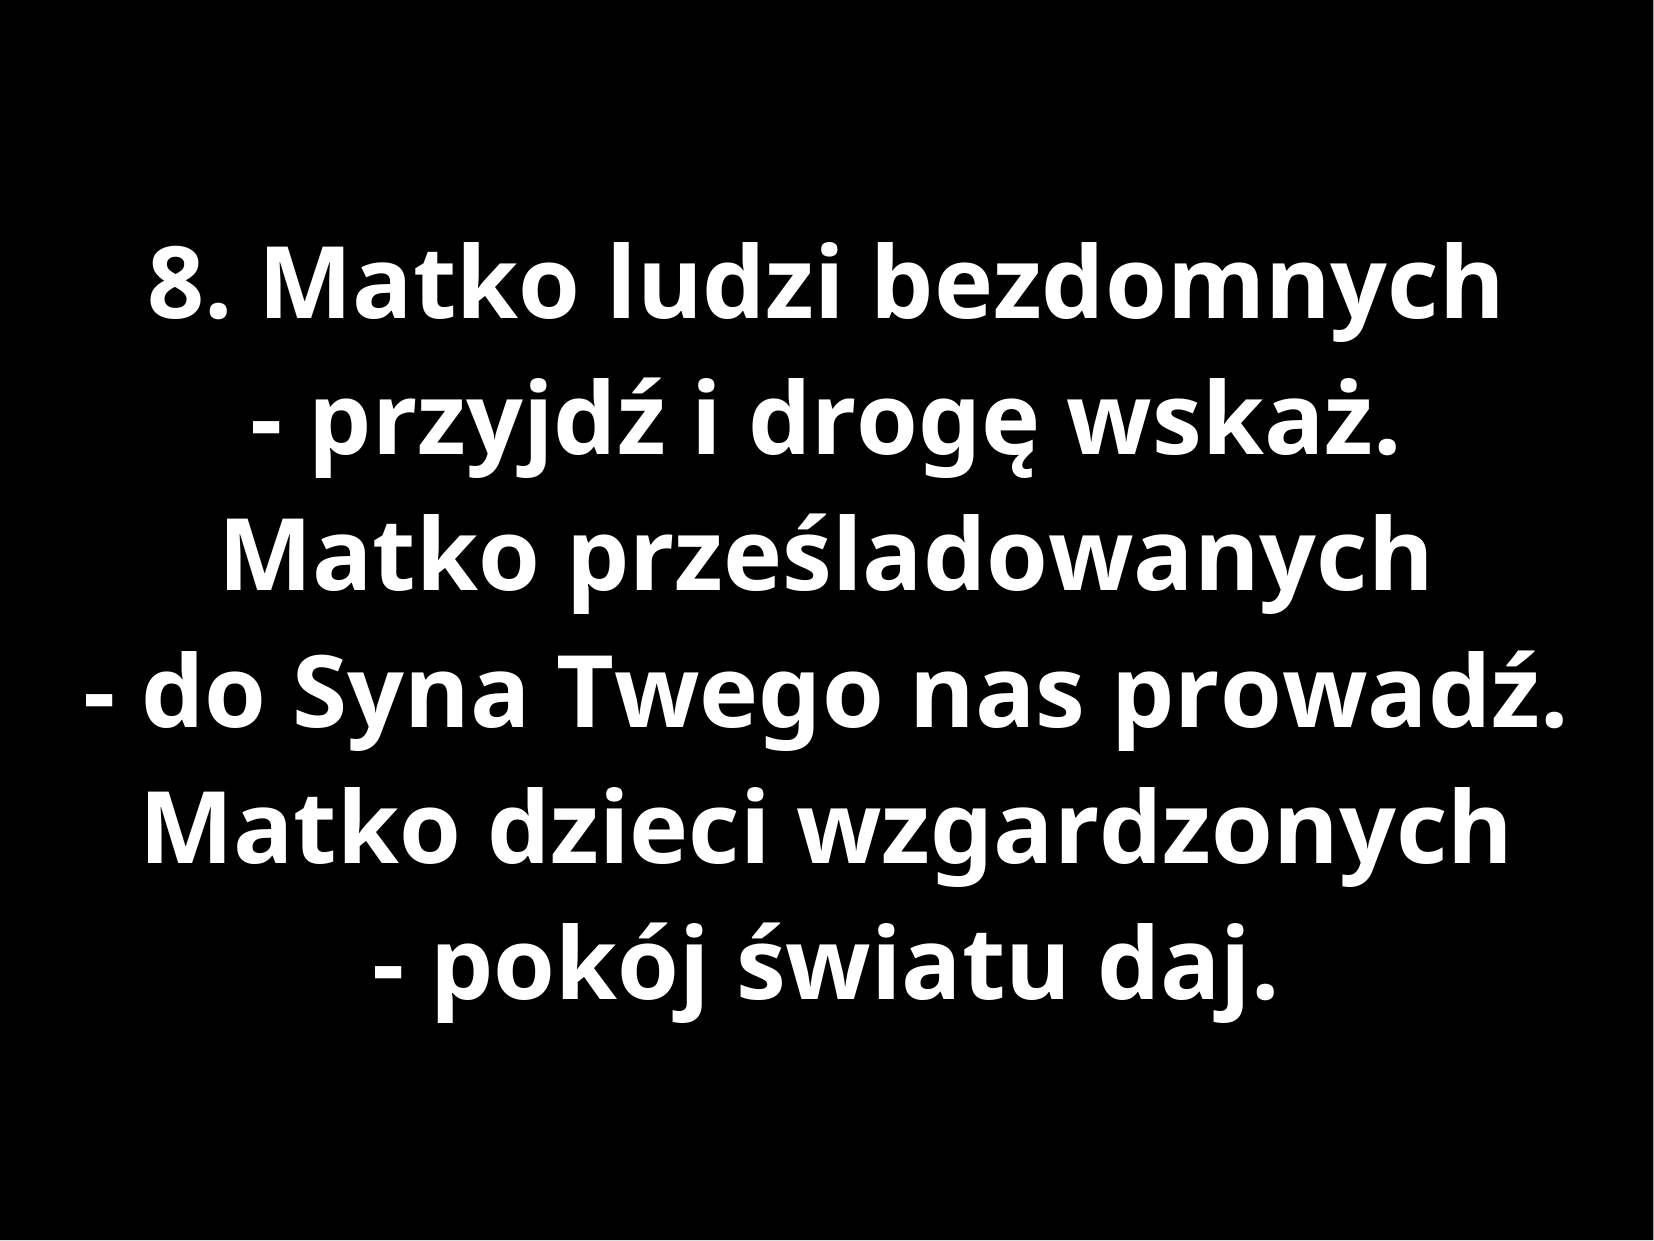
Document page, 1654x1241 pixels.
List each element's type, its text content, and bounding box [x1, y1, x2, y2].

title 8. Matko ludzi bezdomnych - przyjdź i drogę wskaż. Matko prześladowanych - do Syna Twego nas prowadź. Matko dzieci wzgardzonych - pokój światu daj. [0, 0, 1654, 1241]
